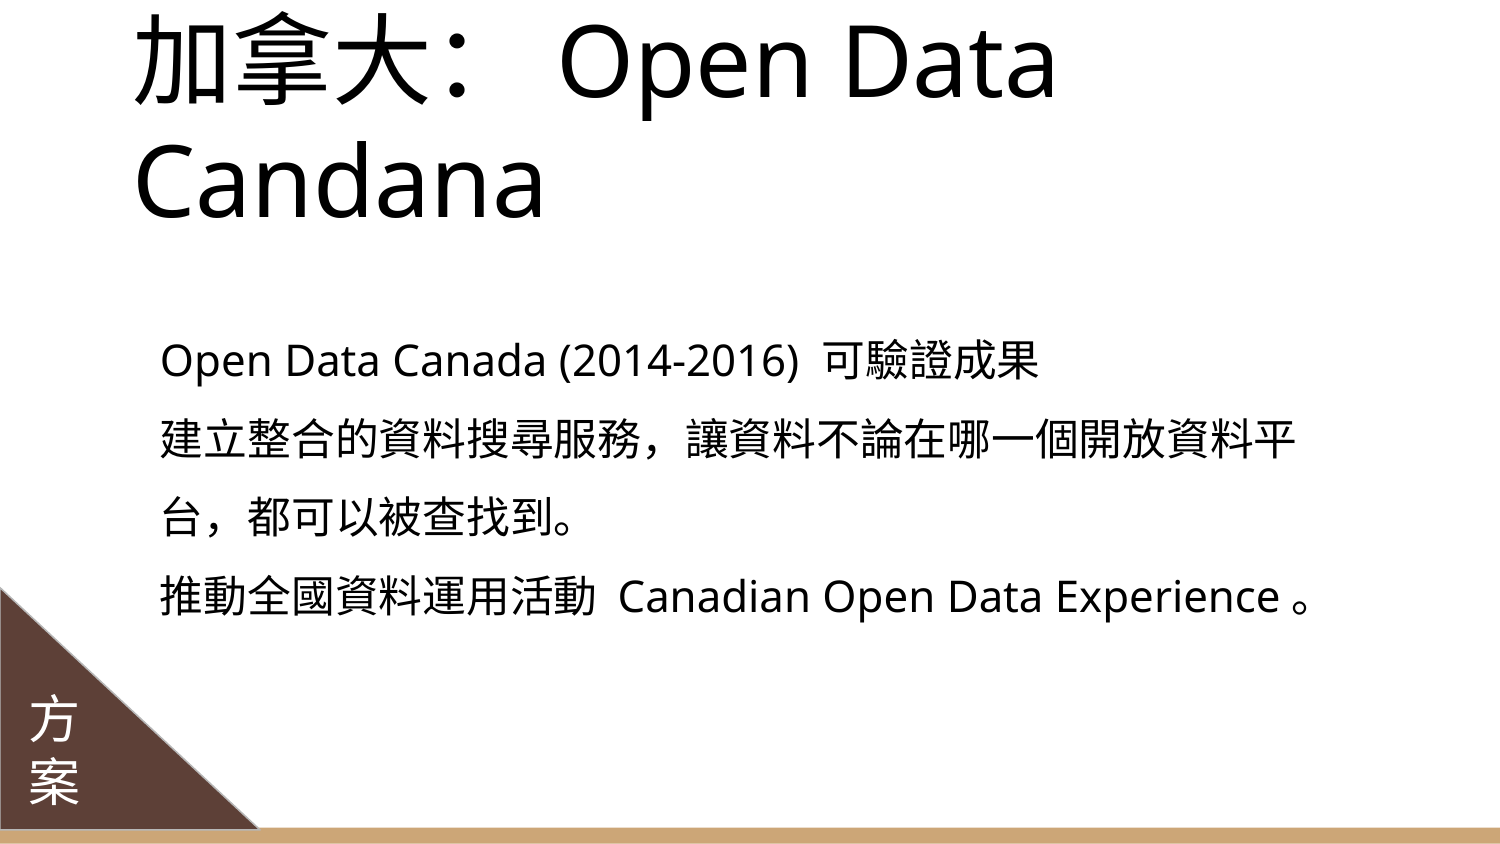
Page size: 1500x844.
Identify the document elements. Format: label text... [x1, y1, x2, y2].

title 加拿大：Open Data Candana [117, 0, 1383, 235]
text_box [0, 587, 261, 830]
text_box 方案 [13, 671, 111, 760]
title Open Data Canada (2014-2016) 可驗證成果 建立整合的資料搜尋服務，讓資料不論在哪一個開放資料平台，都可以被查找到。 推動全國資料運用活動 Canadian Open Data Experience。 [144, 256, 1355, 672]
